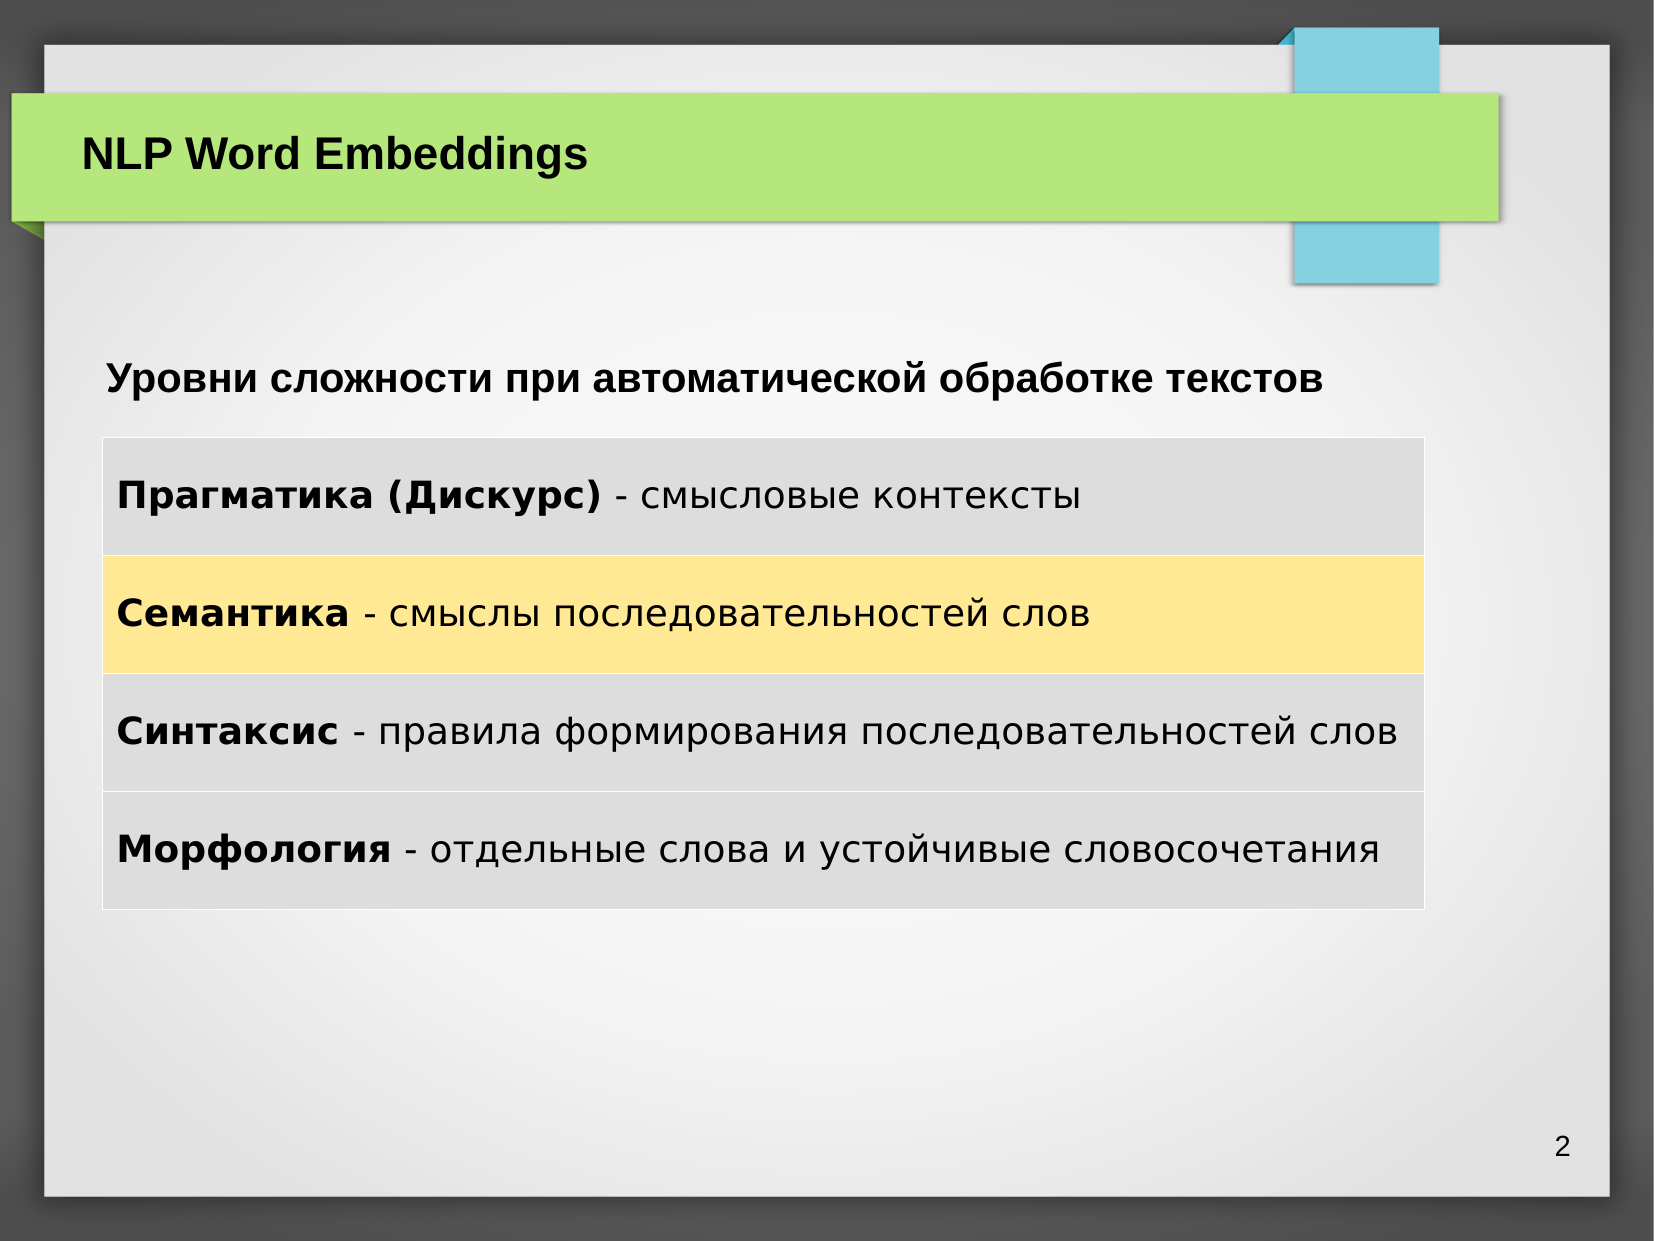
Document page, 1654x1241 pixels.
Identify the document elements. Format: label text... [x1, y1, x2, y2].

picture [0, 0, 1654, 1241]
table_header Прагматика (Дискурс) - смысловые контексты [103, 438, 1424, 555]
title NLP Word Embeddings [81, 114, 1405, 194]
table_cell Морфология - отдельные слова и устойчивые словосочетания [103, 792, 1424, 909]
table_cell Синтаксис - правила формирования последовательностей слов [103, 674, 1424, 791]
table_cell Семантика - смыслы последовательностей слов [103, 556, 1424, 673]
text_box Уровни сложности при автоматической обработке текстов [106, 354, 1560, 401]
